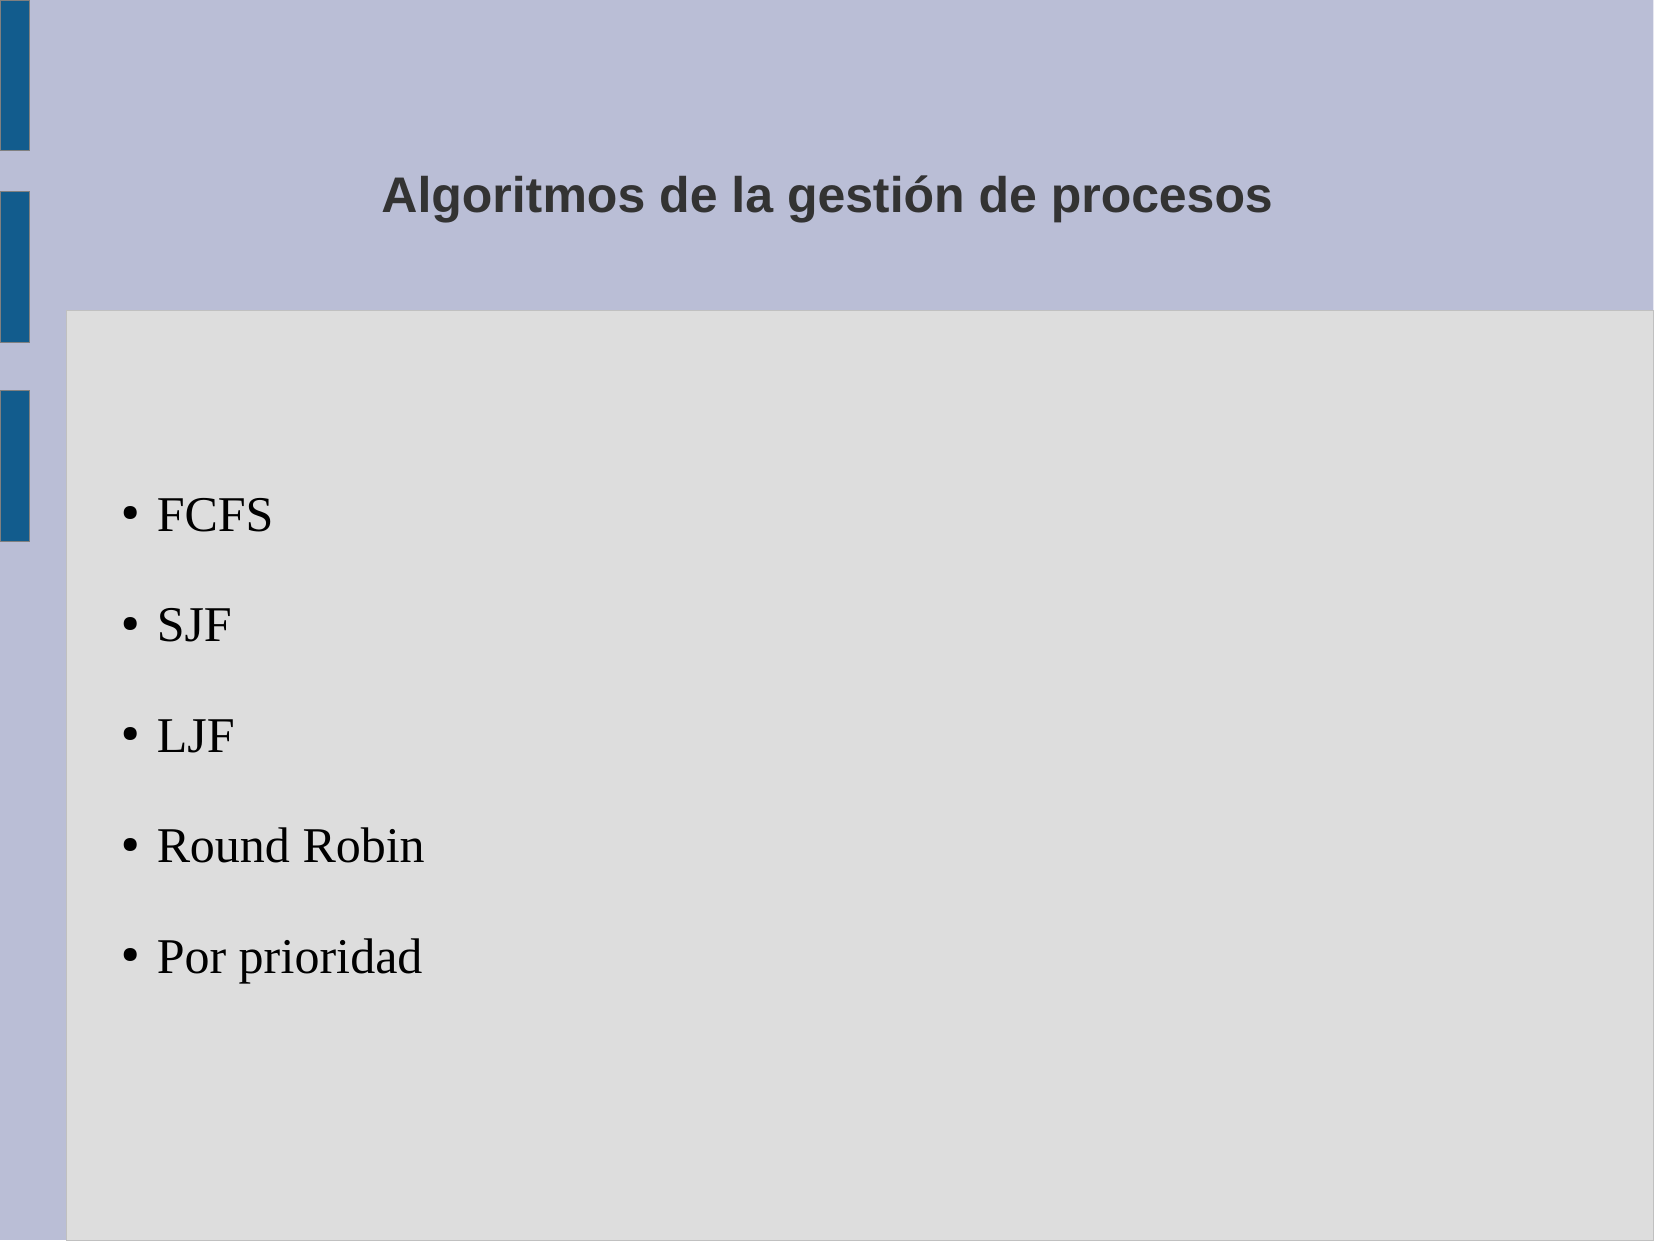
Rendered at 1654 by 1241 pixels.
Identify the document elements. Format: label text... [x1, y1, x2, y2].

title Algoritmos de la gestión de procesos [121, 91, 1534, 299]
subtitle FCFS SJF LJF Round Robin Por prioridad [121, 344, 1534, 1127]
